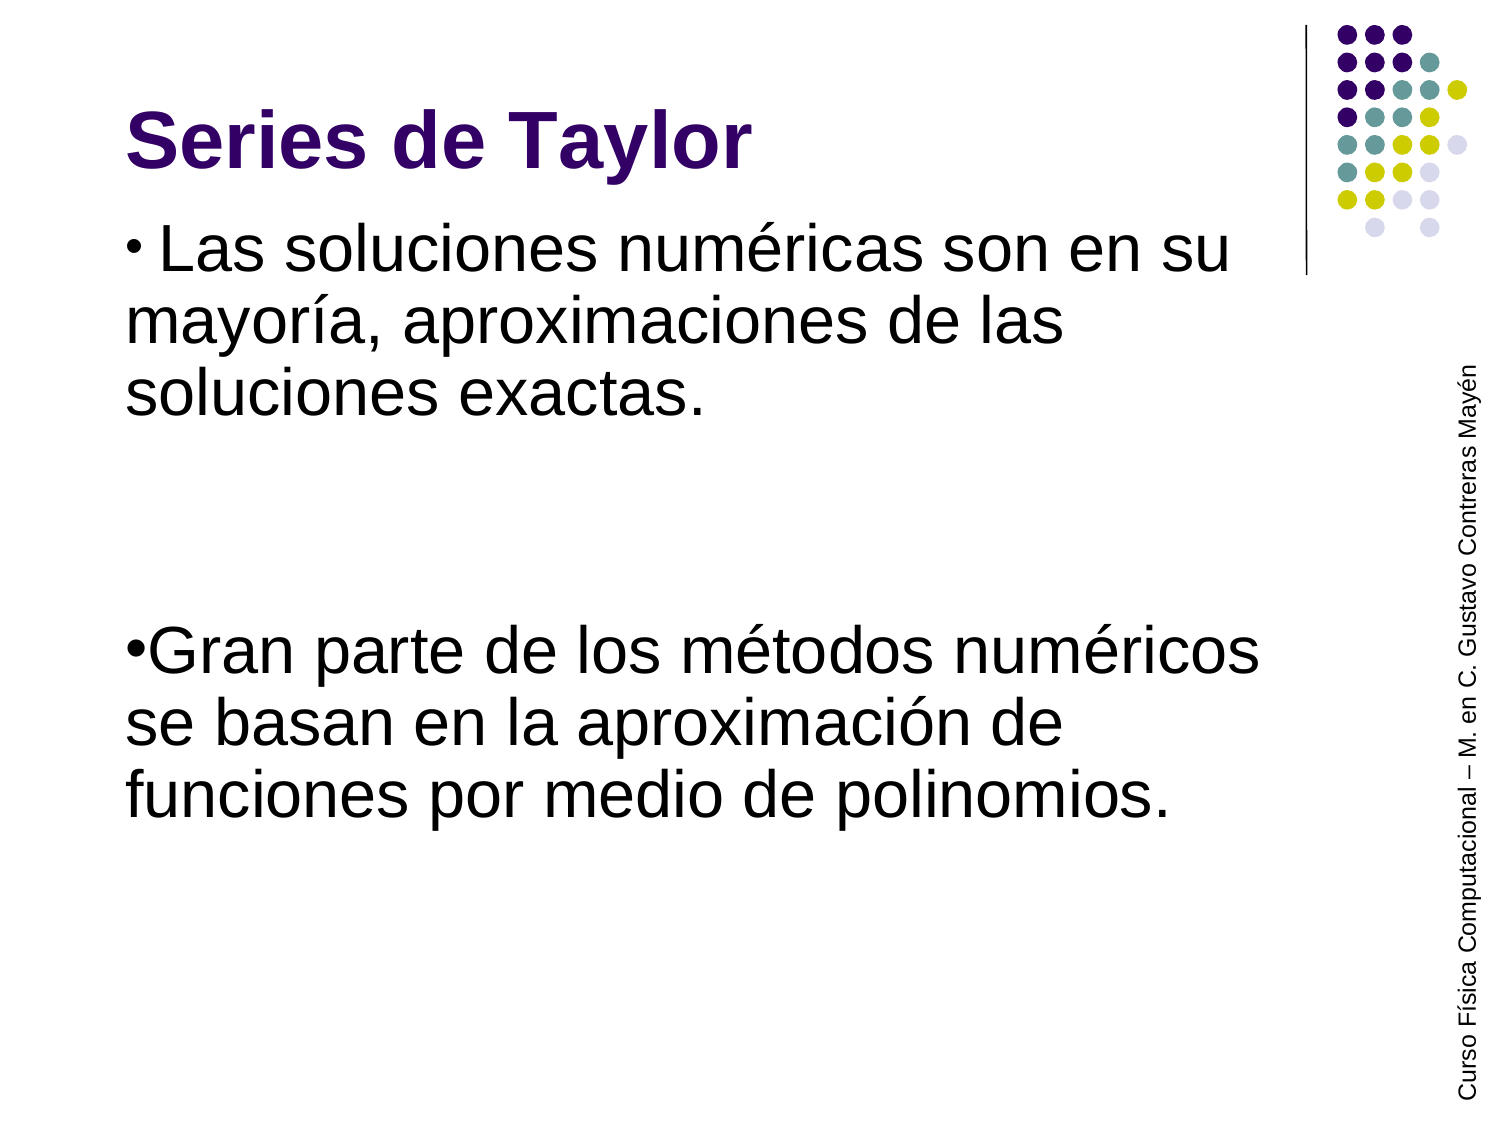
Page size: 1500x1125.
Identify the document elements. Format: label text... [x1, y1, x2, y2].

text_box Series de Taylor [110, 41, 1392, 231]
text_box Las soluciones numéricas son en su mayoría, aproximaciones de las soluciones exactas. Gran parte de los métodos numéricos se basan en la aproximación de funciones por medio de polinomios. [110, 206, 1329, 973]
